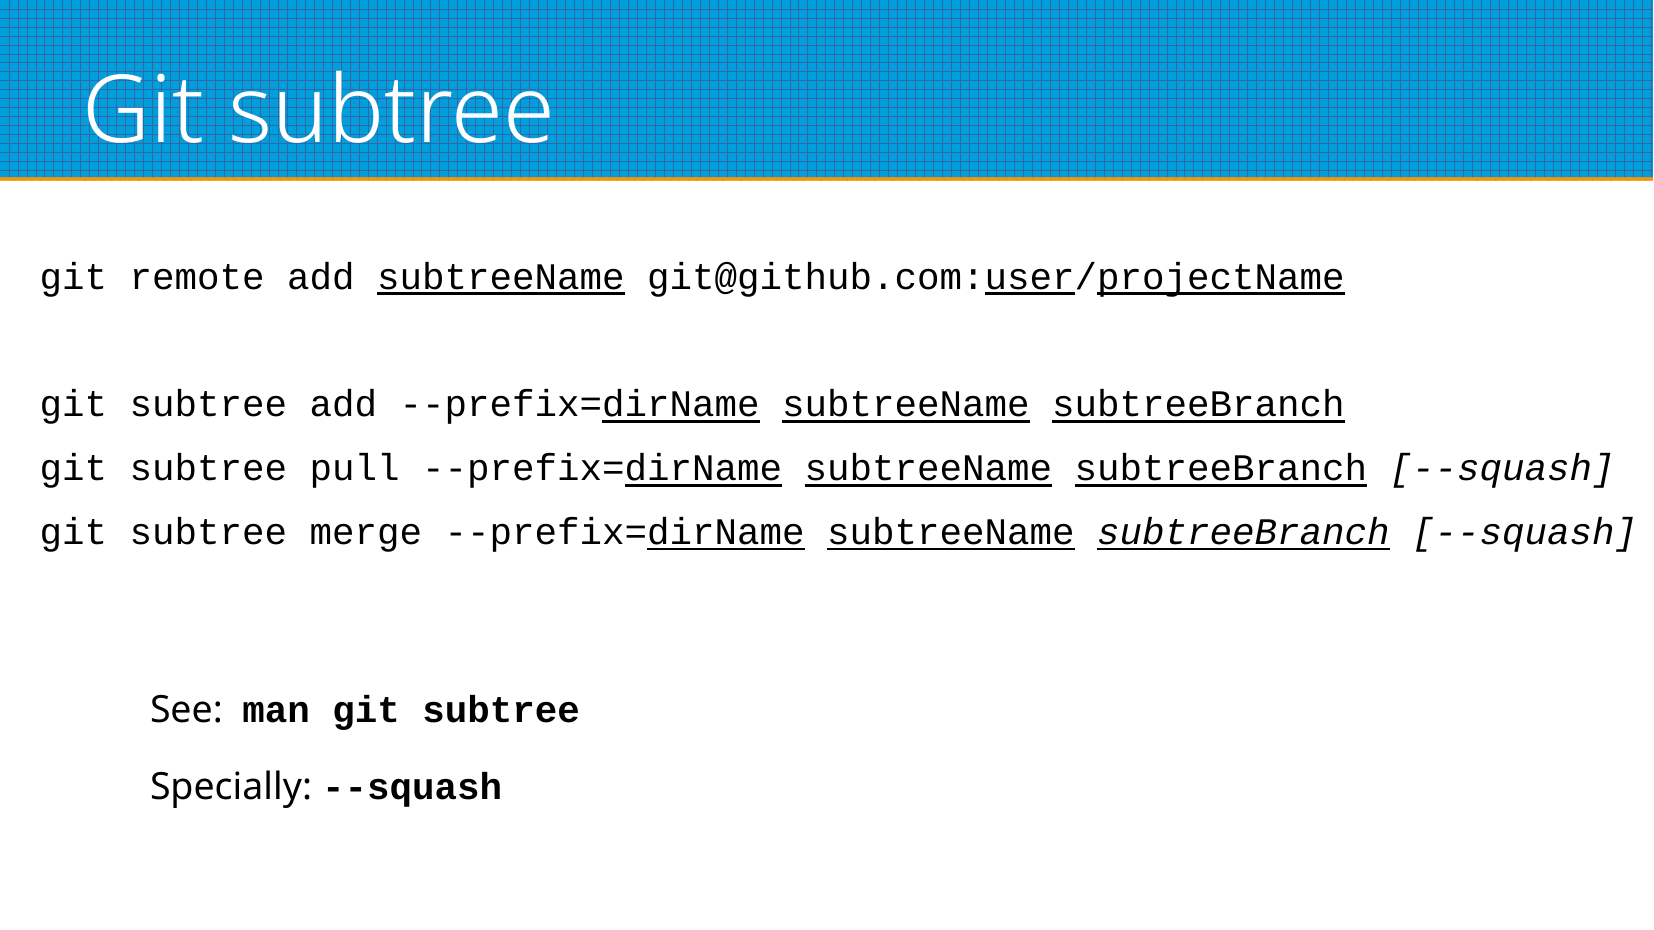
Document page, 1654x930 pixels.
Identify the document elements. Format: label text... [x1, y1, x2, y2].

text_box See: man git subtree Specially: --squash [144, 651, 586, 817]
text_box git remote add subtreeName git@github.com:user/projectName git subtree add --prefix=dirName subtreeName subtreeBranch git subtree pull --prefix=dirName subtreeName subtreeBranch [--squash] git subtree merge --prefix=dirName subtreeName subtreeBranch [--squash] [33, 230, 1653, 562]
title Git subtree [82, 14, 1571, 171]
